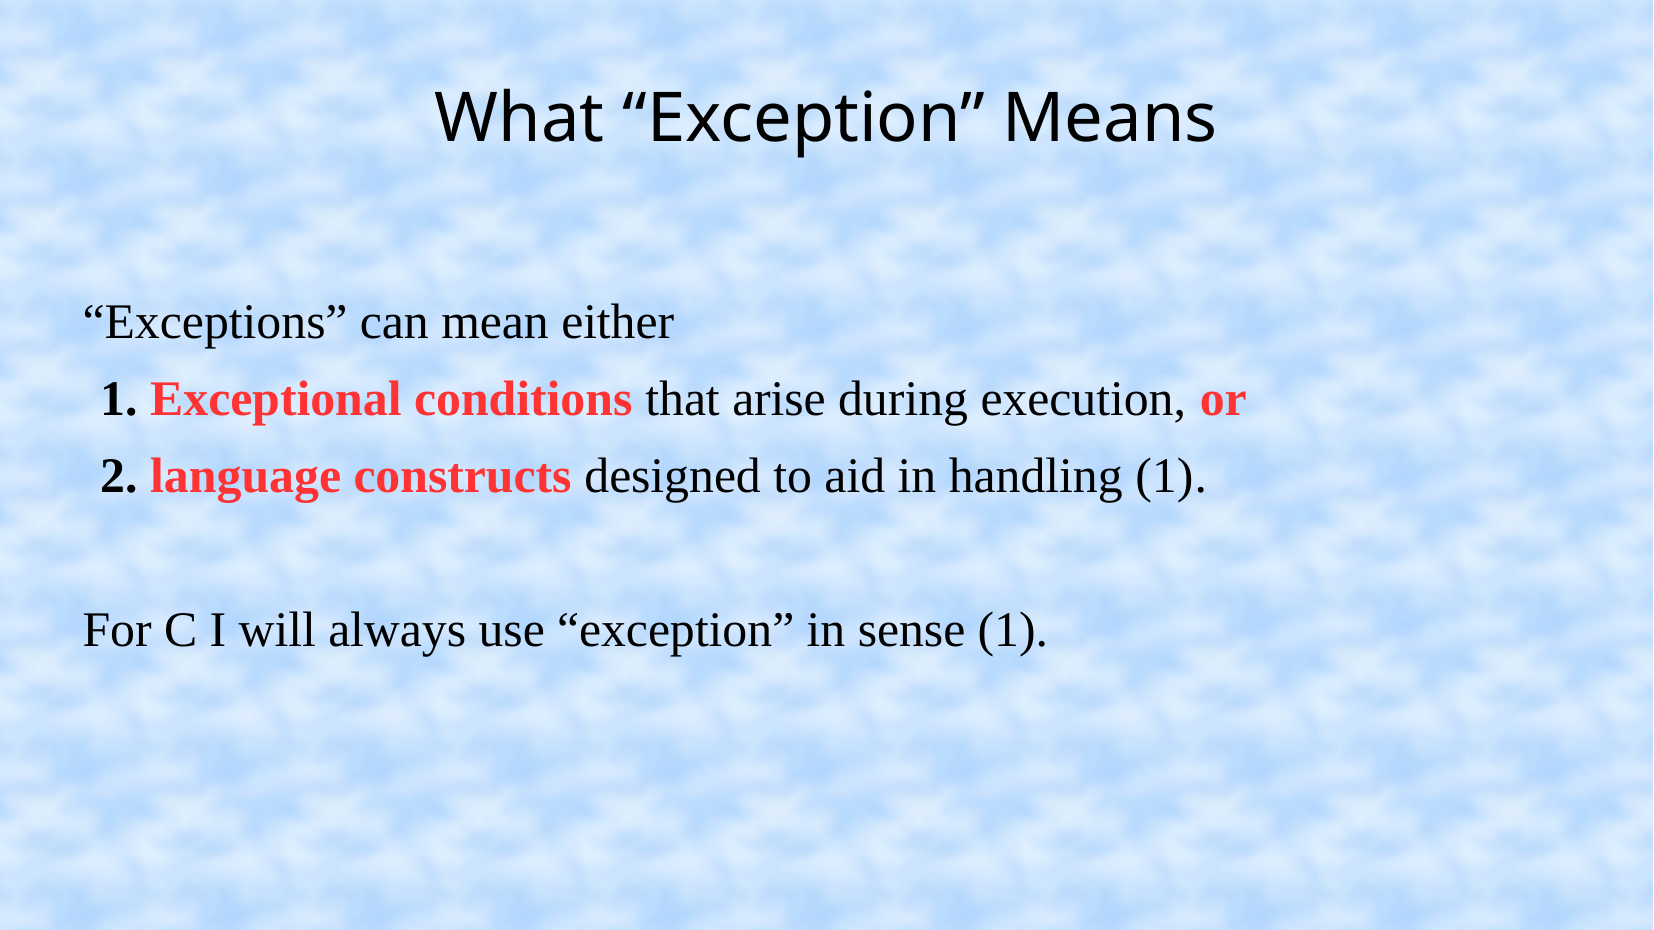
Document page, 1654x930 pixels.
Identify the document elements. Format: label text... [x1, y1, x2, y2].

picture [0, 0, 1654, 930]
list “Exceptions” can mean either Exceptional conditions that arise during execution, or language constructs designed to aid in handling (1). For C I will always use “exception” in sense (1). [82, 217, 1571, 841]
title What “Exception” Means [82, 36, 1571, 193]
